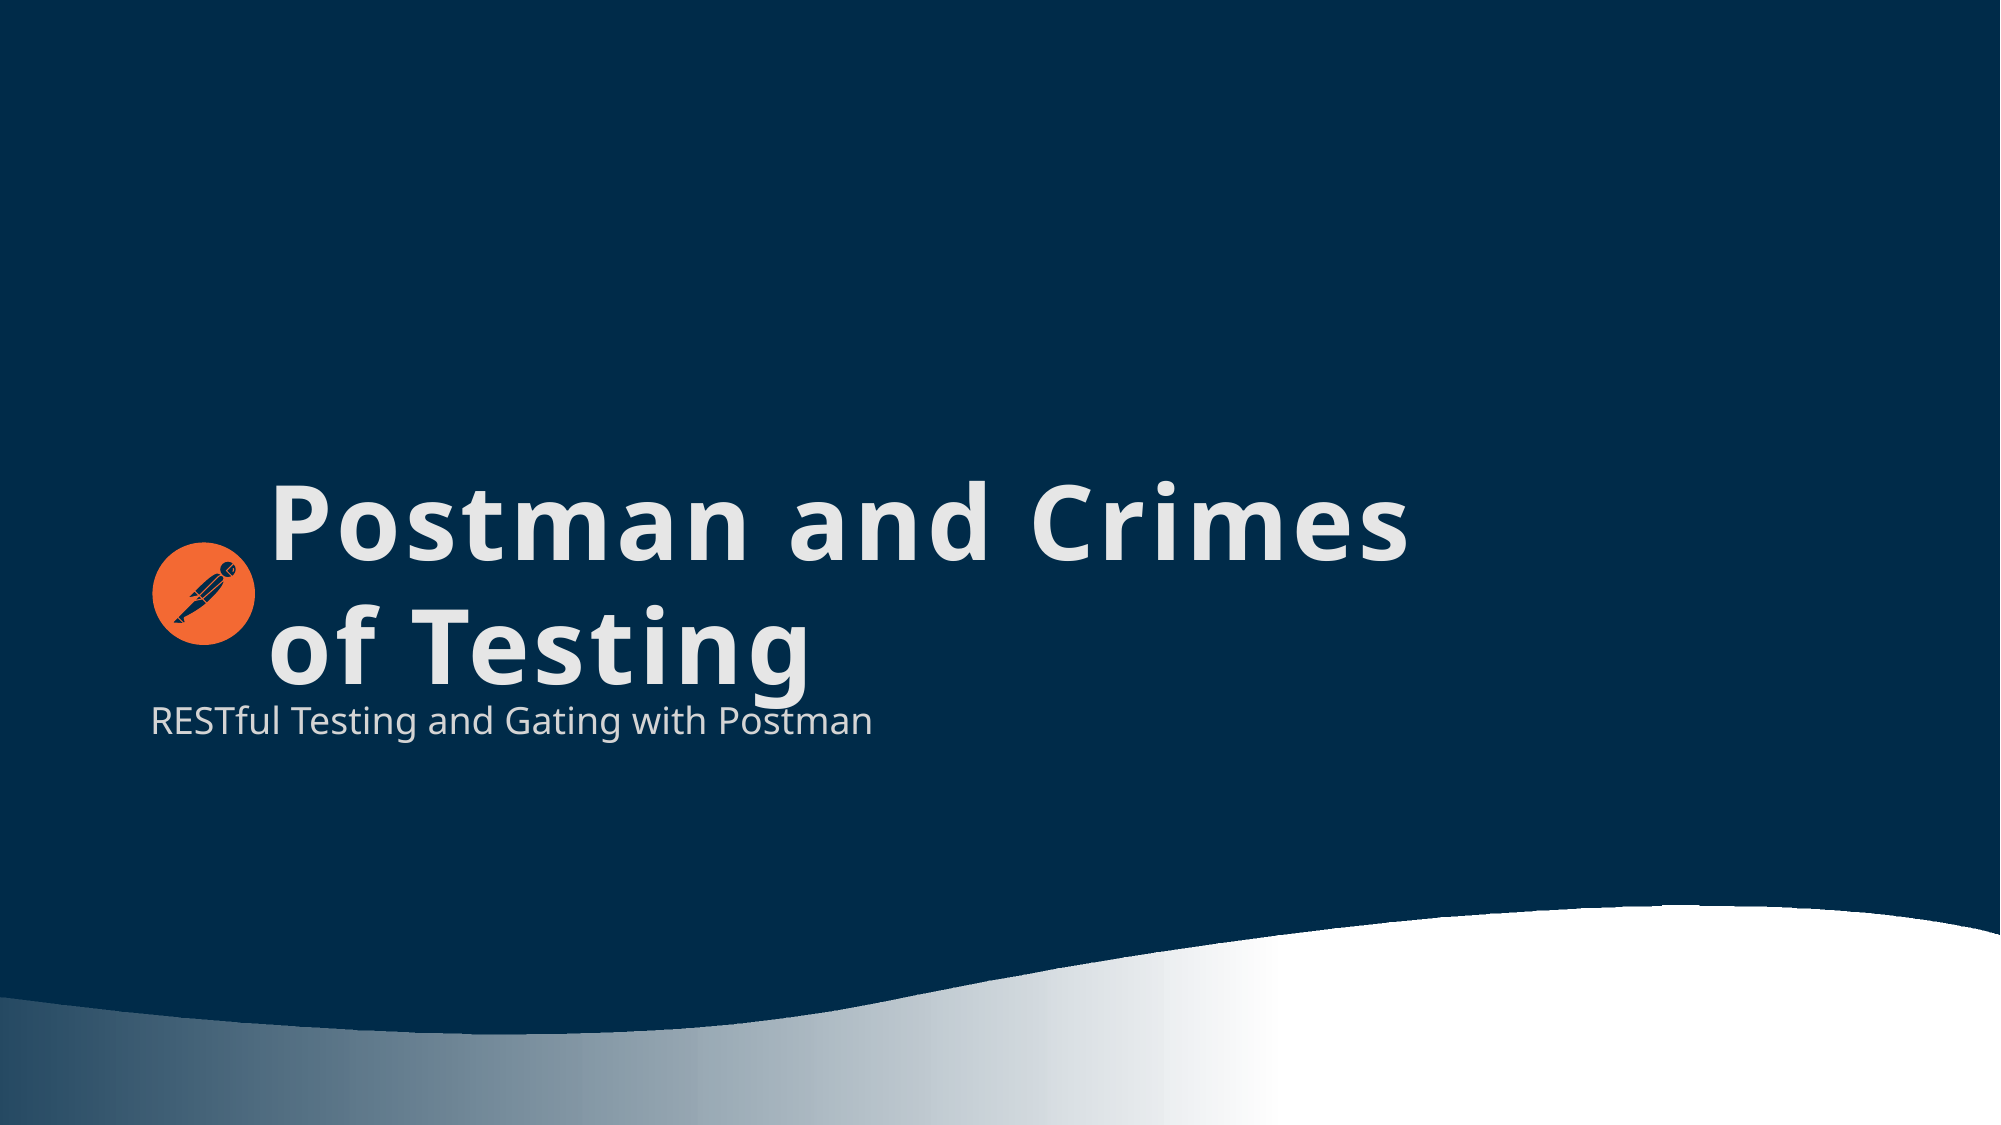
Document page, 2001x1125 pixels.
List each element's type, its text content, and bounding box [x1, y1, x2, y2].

title Postman and Crimes of Testing [252, 501, 1576, 661]
picture [152, 542, 252, 646]
subtitle RESTful Testing and Gating with Postman [135, 479, 1936, 781]
